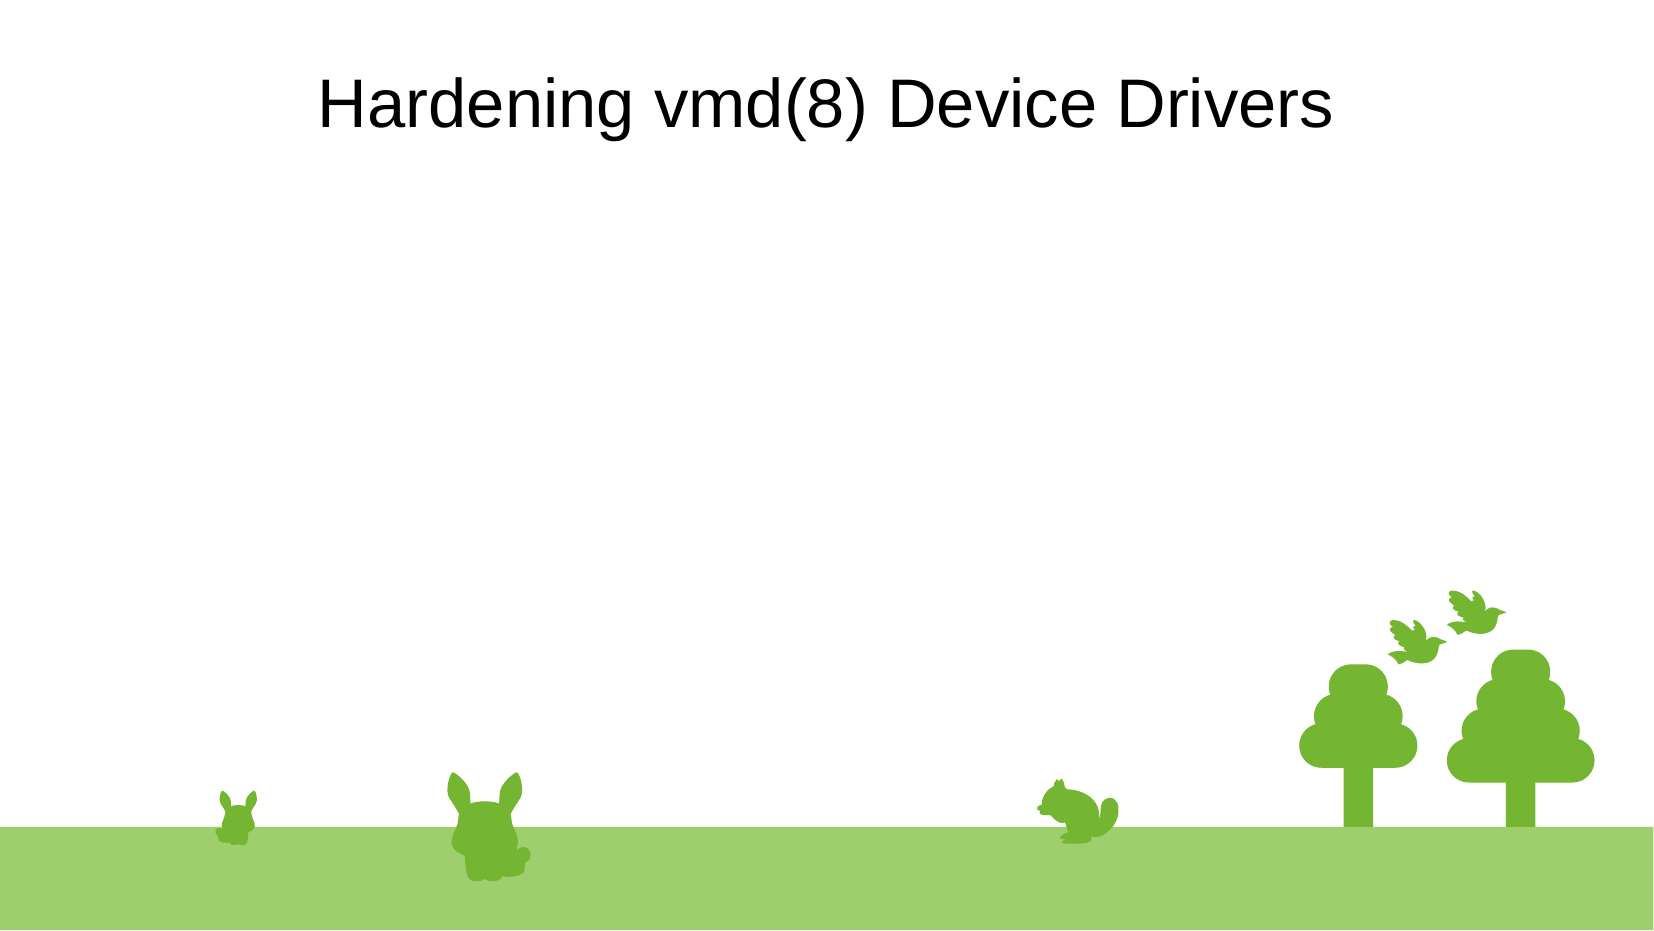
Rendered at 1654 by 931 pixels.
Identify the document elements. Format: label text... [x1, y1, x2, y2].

title Hardening vmd(8) Device Drivers [88, 29, 1565, 178]
